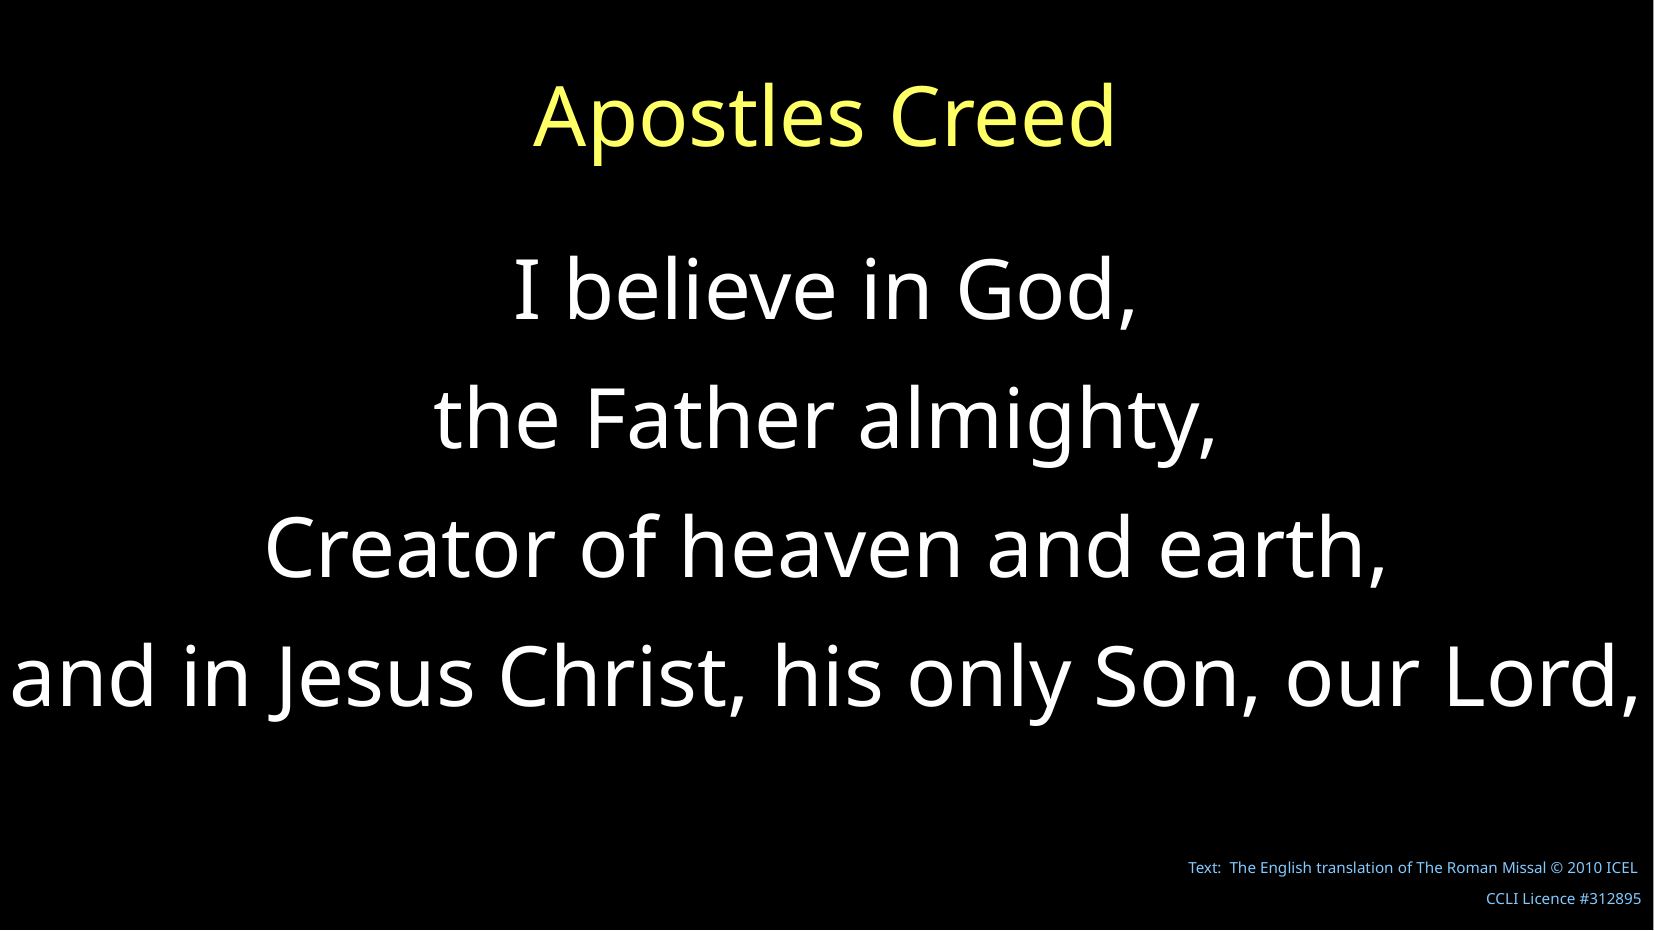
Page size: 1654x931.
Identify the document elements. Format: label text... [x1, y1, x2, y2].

text_box Text: The English translation of The Roman Missal © 2010 ICEL CCLI Licence #312895 [47, 826, 1642, 910]
title Apostles Creed [82, 37, 1571, 193]
list I believe in God, the Father almighty, Creator of heaven and earth, and in Jesus Christ, his only Son, our Lord, [0, 230, 1654, 931]
